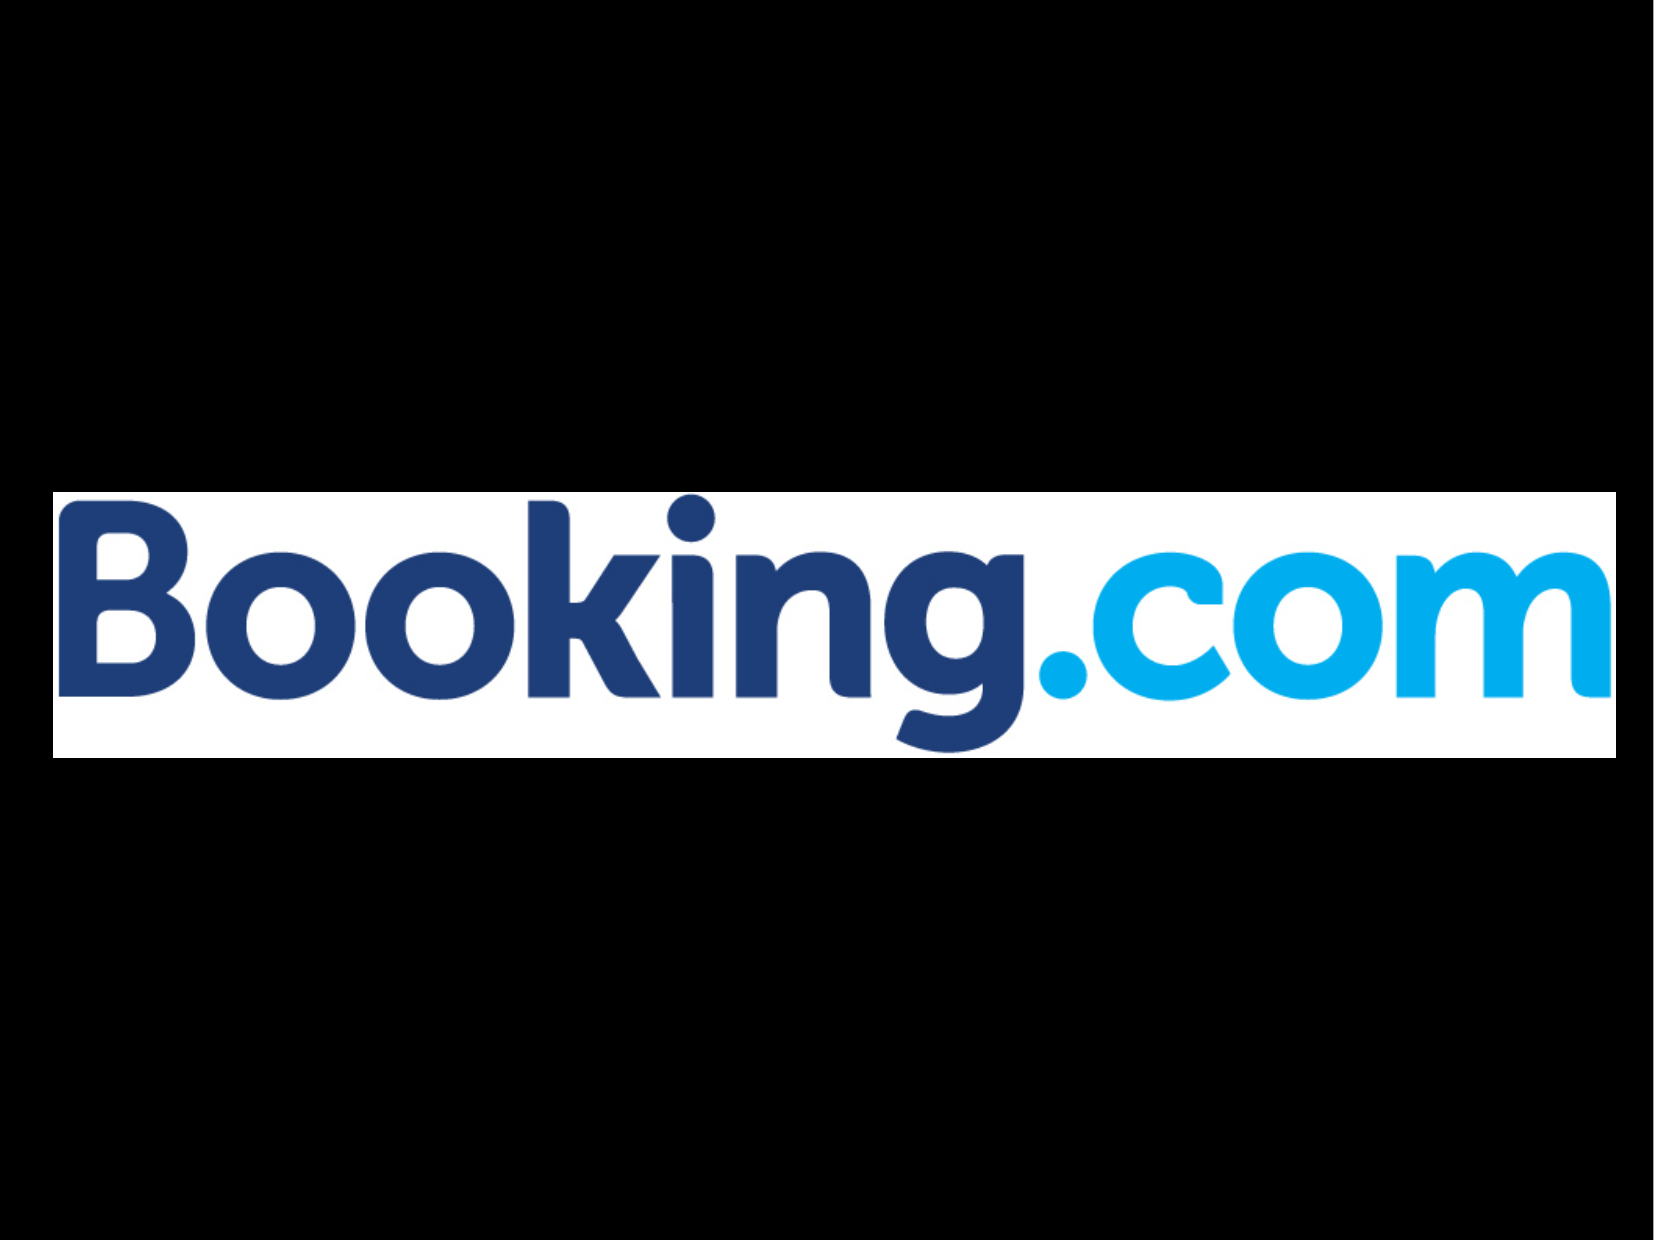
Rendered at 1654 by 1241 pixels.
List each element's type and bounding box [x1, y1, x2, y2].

picture [53, 492, 1616, 758]
